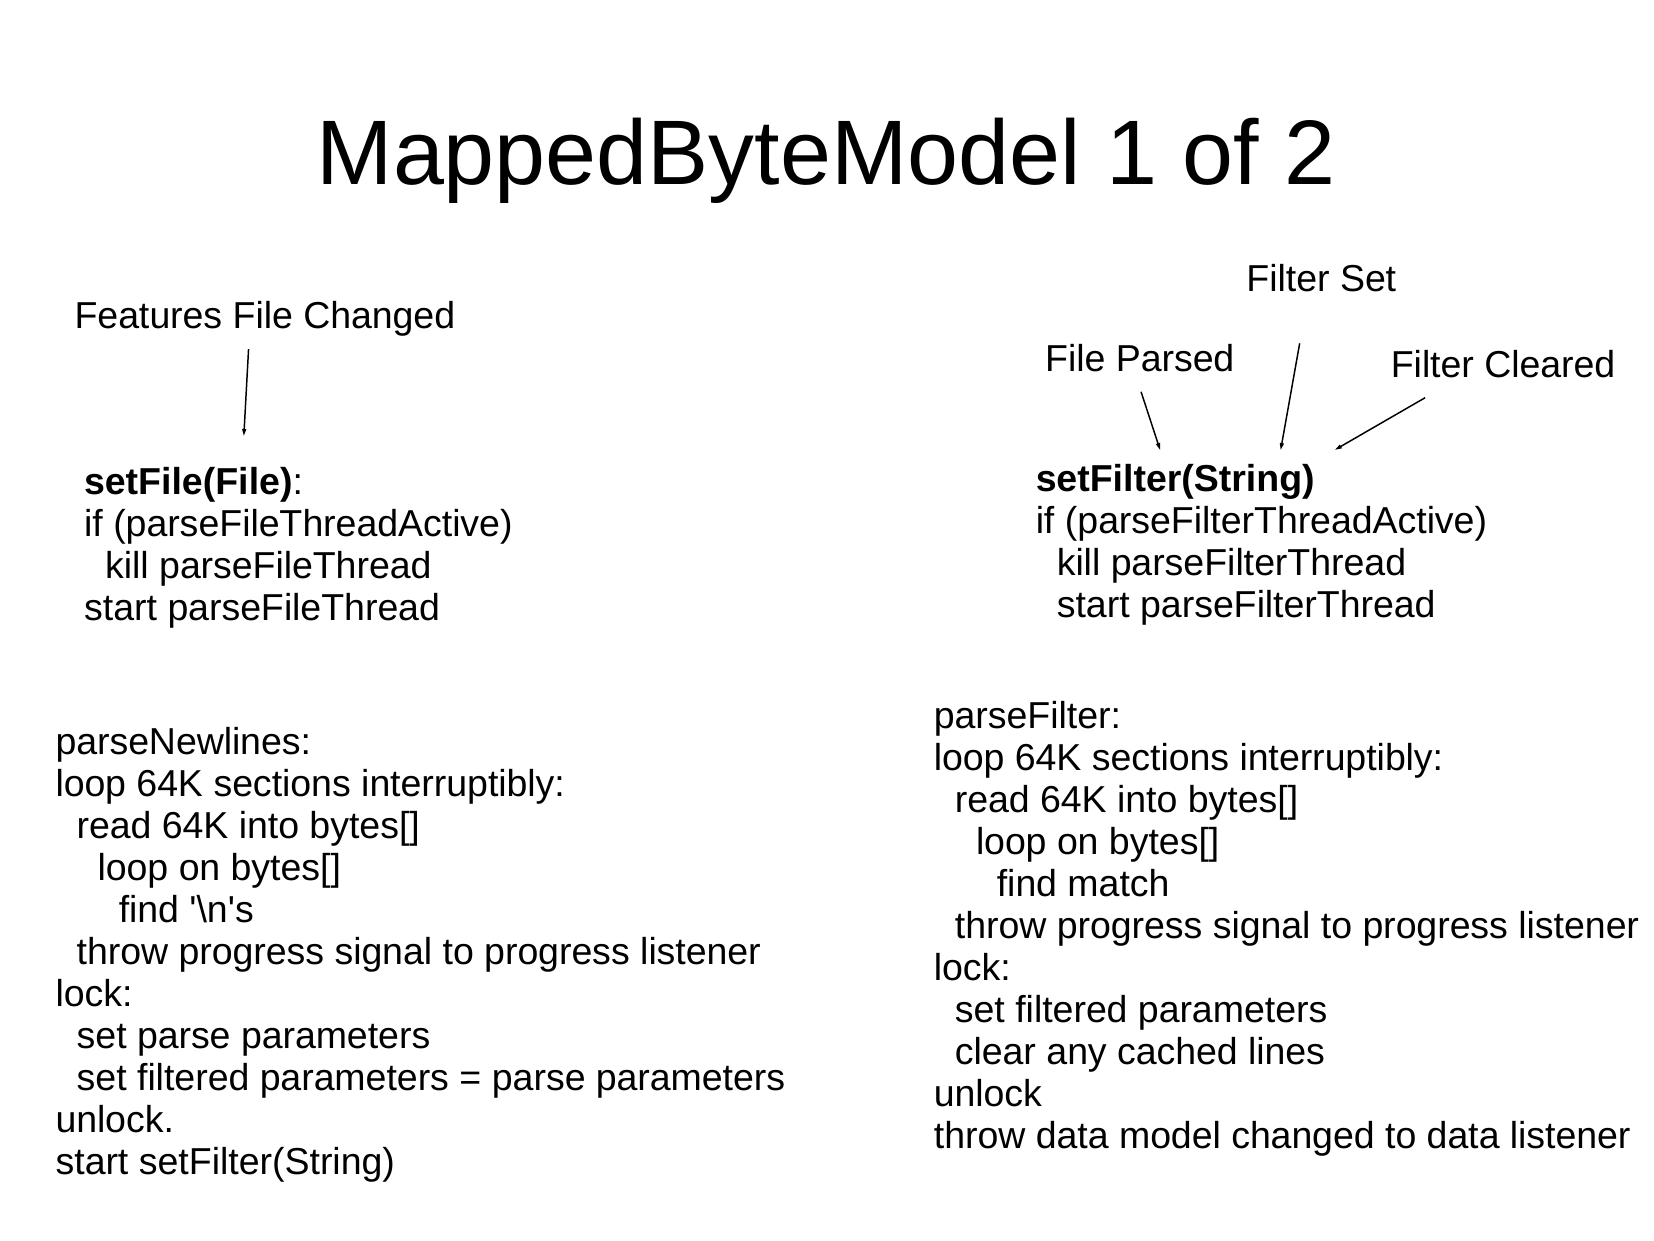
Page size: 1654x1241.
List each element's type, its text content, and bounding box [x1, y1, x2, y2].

text_box File Parsed [1029, 329, 1216, 393]
text_box setFile(File): if (parseFileThreadActive) kill parseFileThread start parseFileThread [68, 452, 450, 658]
text_box setFilter(String) if (parseFilterThreadActive) kill parseFilterThread start parseFilterThread [1020, 449, 1421, 655]
text_box Features File Changed [59, 286, 402, 350]
text_box Filter Cleared [1375, 334, 1590, 398]
text_box parseNewlines: loop 64K sections interruptibly: read 64K into bytes[] loop on bytes[] find '\n's throw progress signal to progress listener lock: set parse parameters set filtered parameters = parse parameters unlock. start setFilter(String) [40, 712, 668, 1241]
title MappedByteModel 1 of 2 [82, 56, 1571, 250]
text_box Filter Set [1231, 249, 1385, 313]
text_box parseFilter: loop 64K sections interruptibly: read 64K into bytes[] loop on bytes[] find match throw progress signal to progress listener lock: set filtered parameters clear any cached lines unlock throw data model changed to data listener [918, 686, 1526, 1218]
